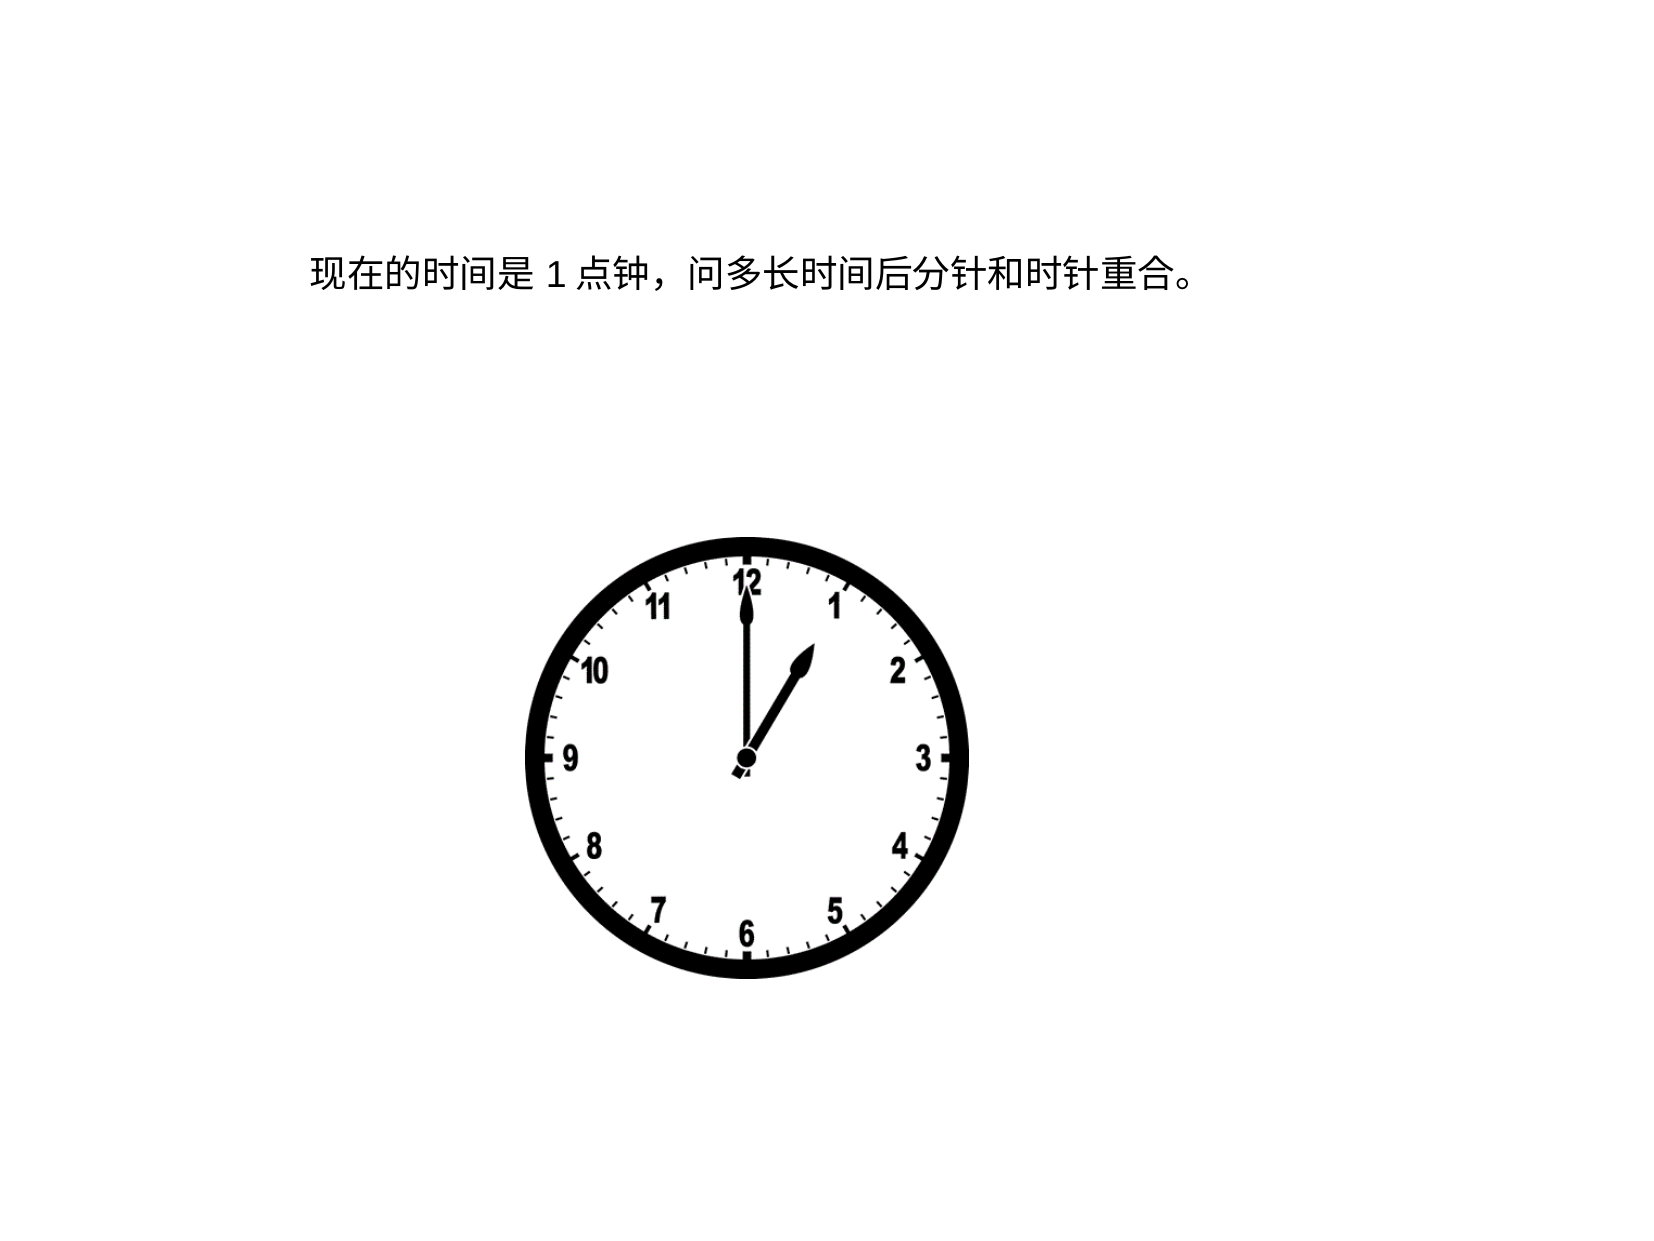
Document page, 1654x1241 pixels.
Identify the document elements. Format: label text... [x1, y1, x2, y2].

picture [525, 537, 969, 979]
text_box 现在的时间是1点钟，问多长时间后分针和时针重合。 [295, 236, 1186, 294]
